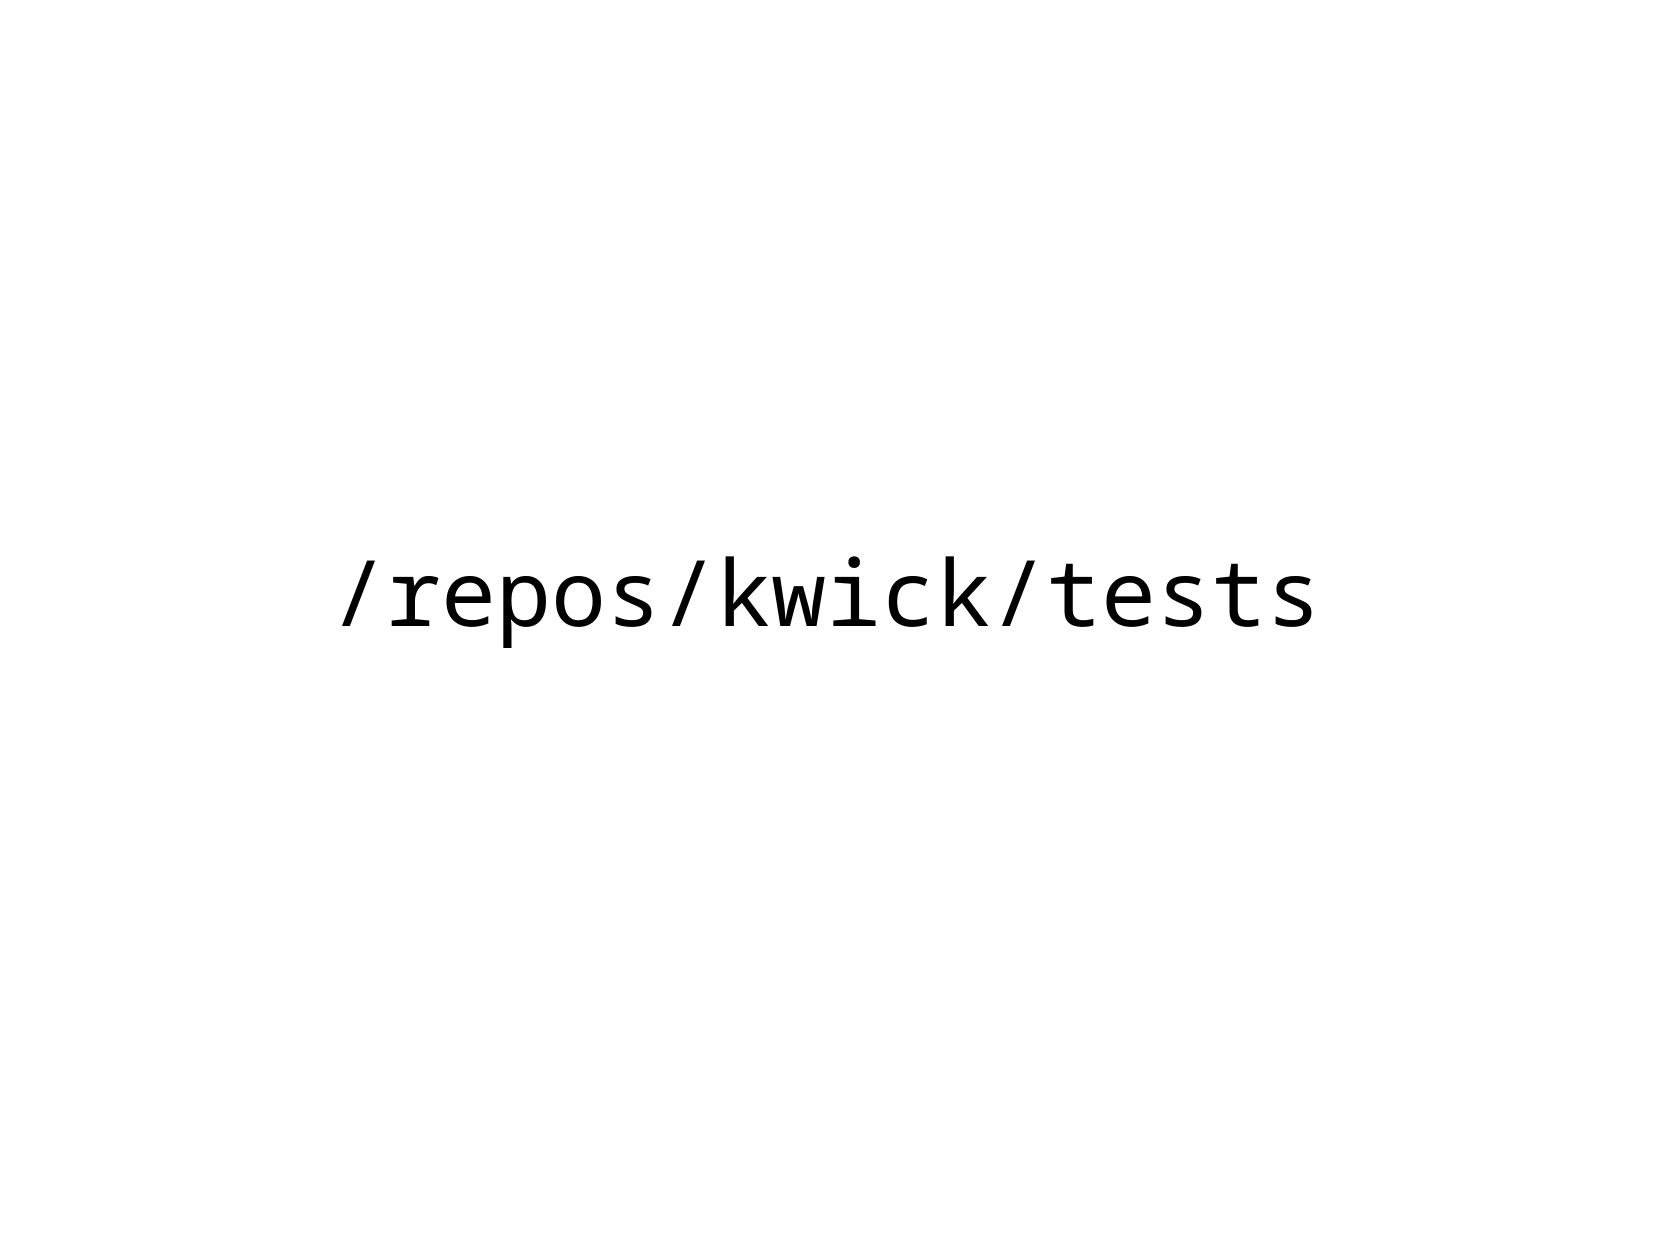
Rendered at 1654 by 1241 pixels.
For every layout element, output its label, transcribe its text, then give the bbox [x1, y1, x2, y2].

title /repos/kwick/tests [82, 494, 1571, 687]
